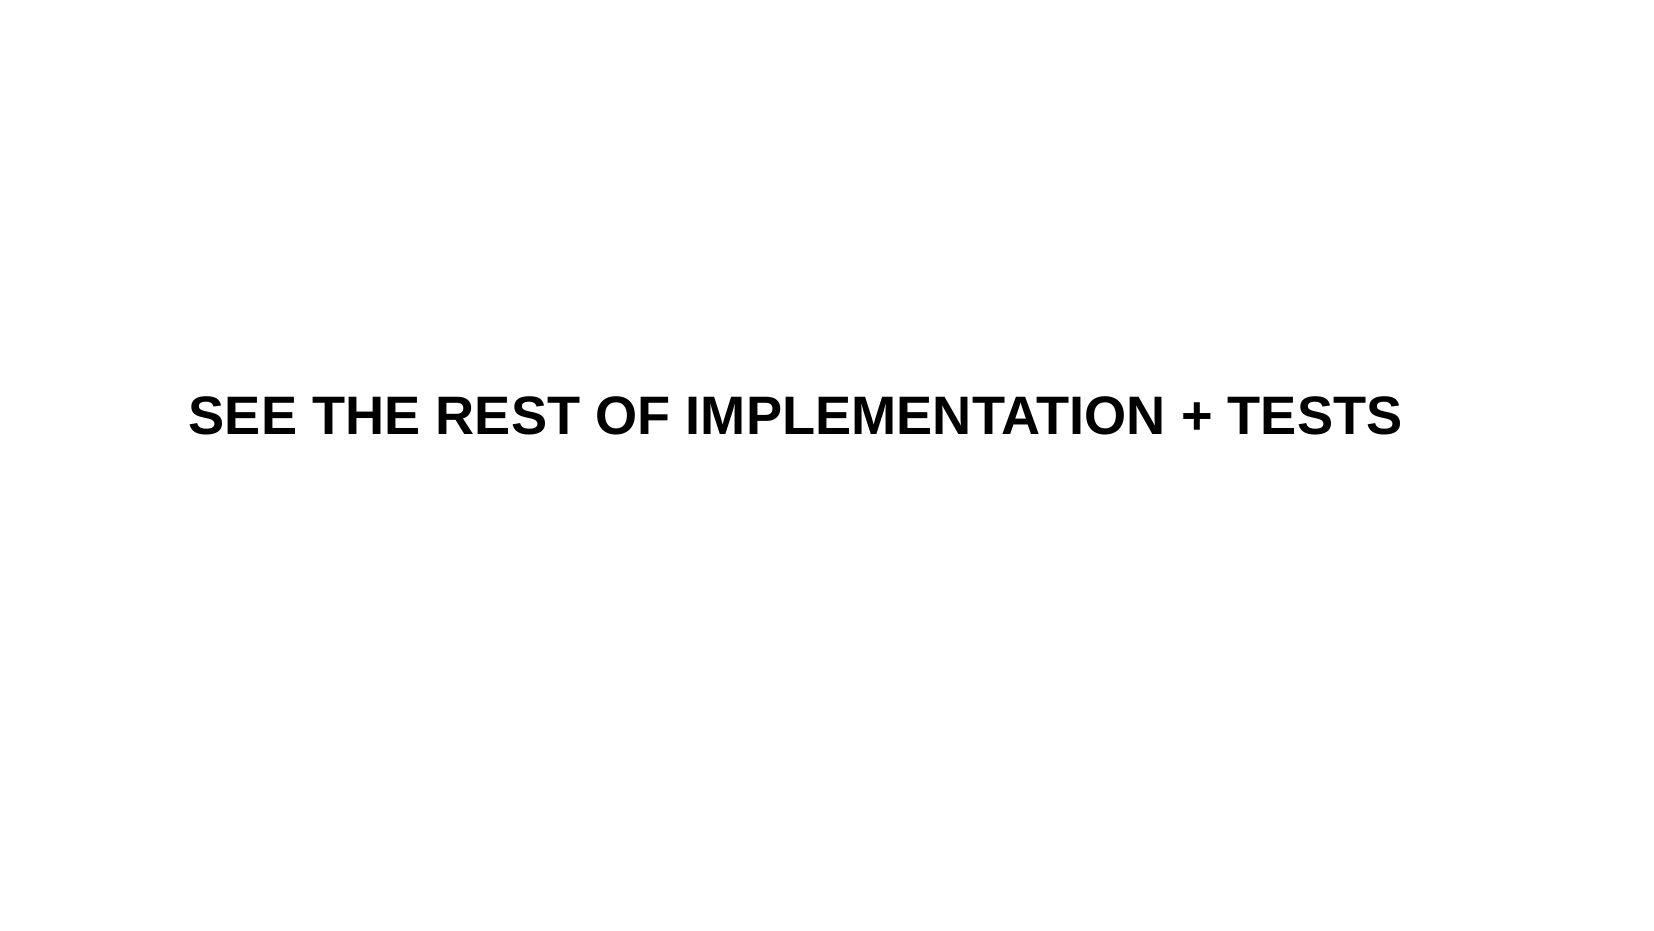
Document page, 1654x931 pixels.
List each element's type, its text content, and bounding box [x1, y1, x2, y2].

text_box SEE THE REST OF IMPLEMENTATION + TESTS [173, 377, 1420, 454]
